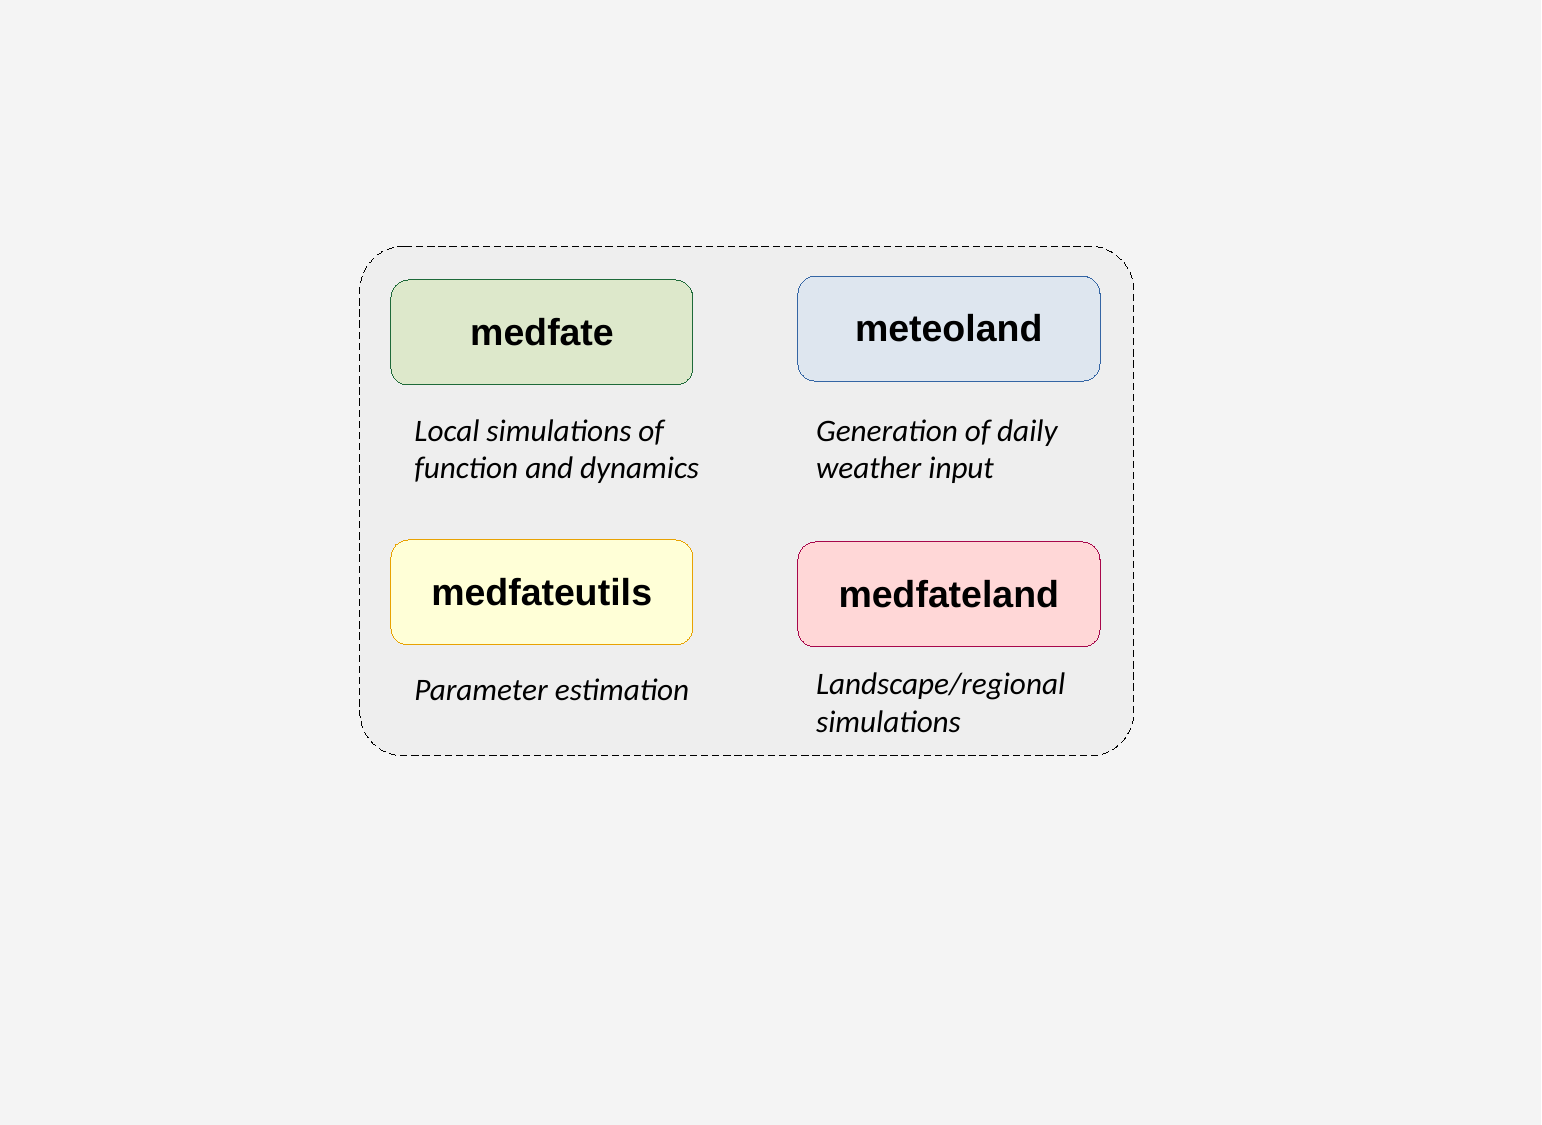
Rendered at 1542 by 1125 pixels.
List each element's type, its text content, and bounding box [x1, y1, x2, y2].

text_box Landscape/regional simulations [801, 656, 1117, 703]
text_box meteoland [797, 276, 1101, 382]
text_box medfate [390, 279, 693, 385]
text_box Parameter estimation [399, 662, 715, 709]
text_box medfateland [797, 541, 1101, 647]
text_box Local simulations of function and dynamics [399, 402, 772, 480]
text_box [359, 246, 1134, 756]
text_box medfateutils [390, 539, 693, 645]
text_box Generation of daily weather input [801, 402, 1117, 480]
